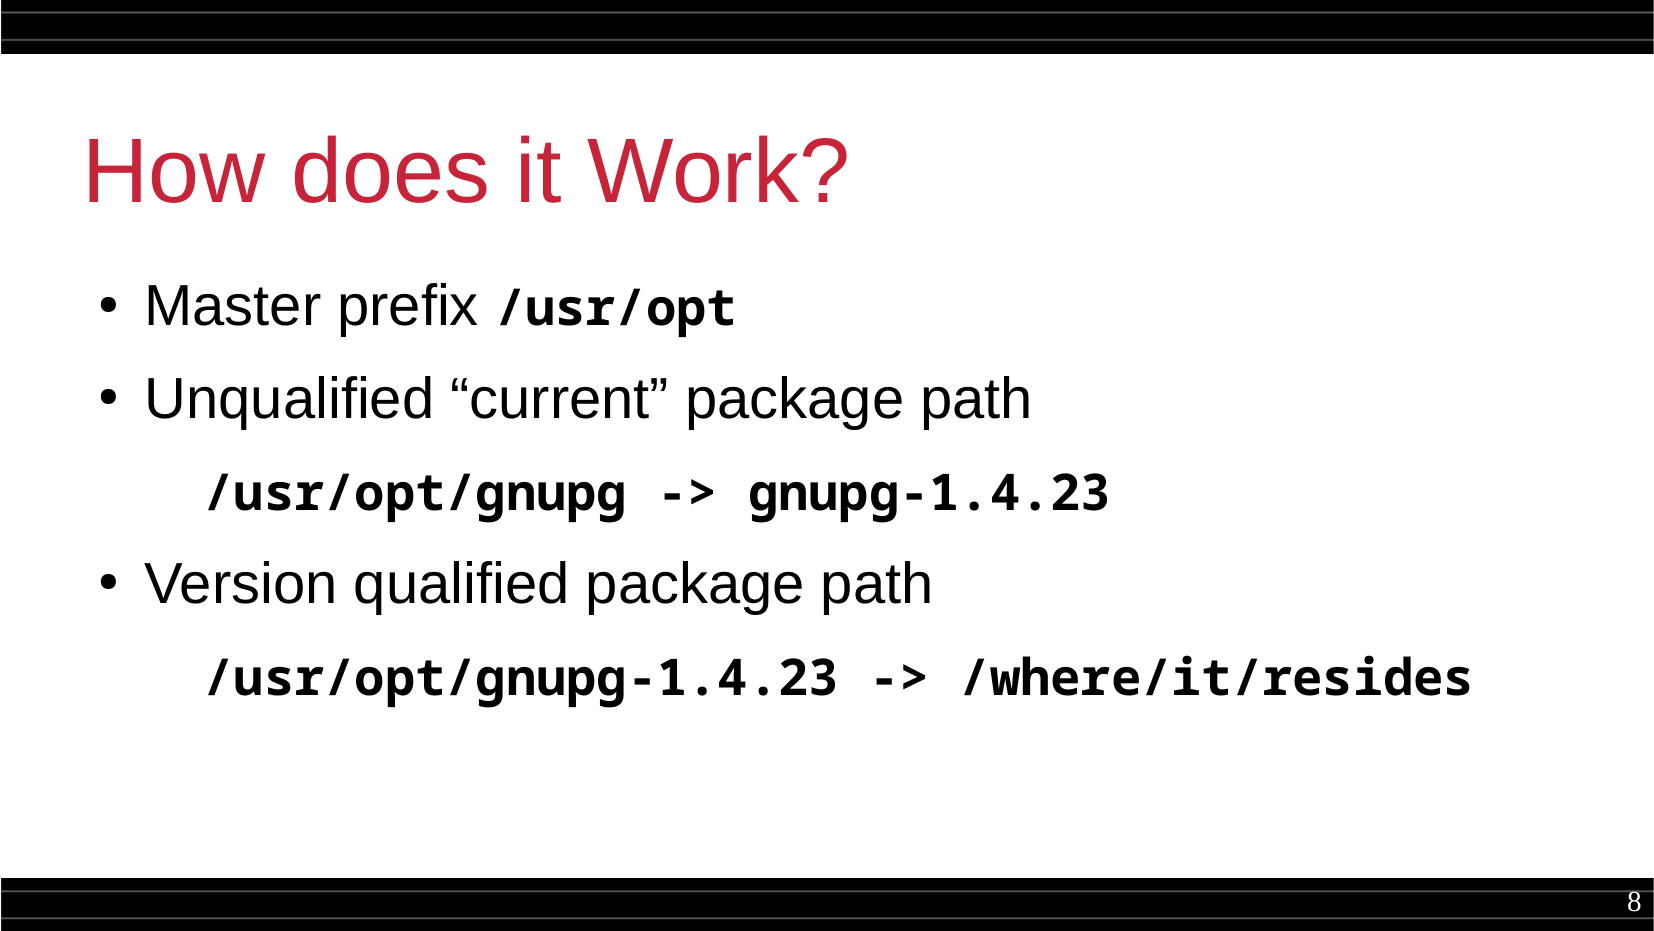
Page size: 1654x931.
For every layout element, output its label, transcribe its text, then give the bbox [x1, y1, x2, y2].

list Master prefix /usr/opt Unqualified “current” package path /usr/opt/gnupg -> gnupg-1.4.23 Version qualified package path /usr/opt/gnupg-1.4.23 -> /where/it/resides [82, 271, 1571, 758]
picture [1, 878, 1654, 931]
picture [1, 0, 1654, 54]
title How does it Work? [82, 92, 1571, 249]
